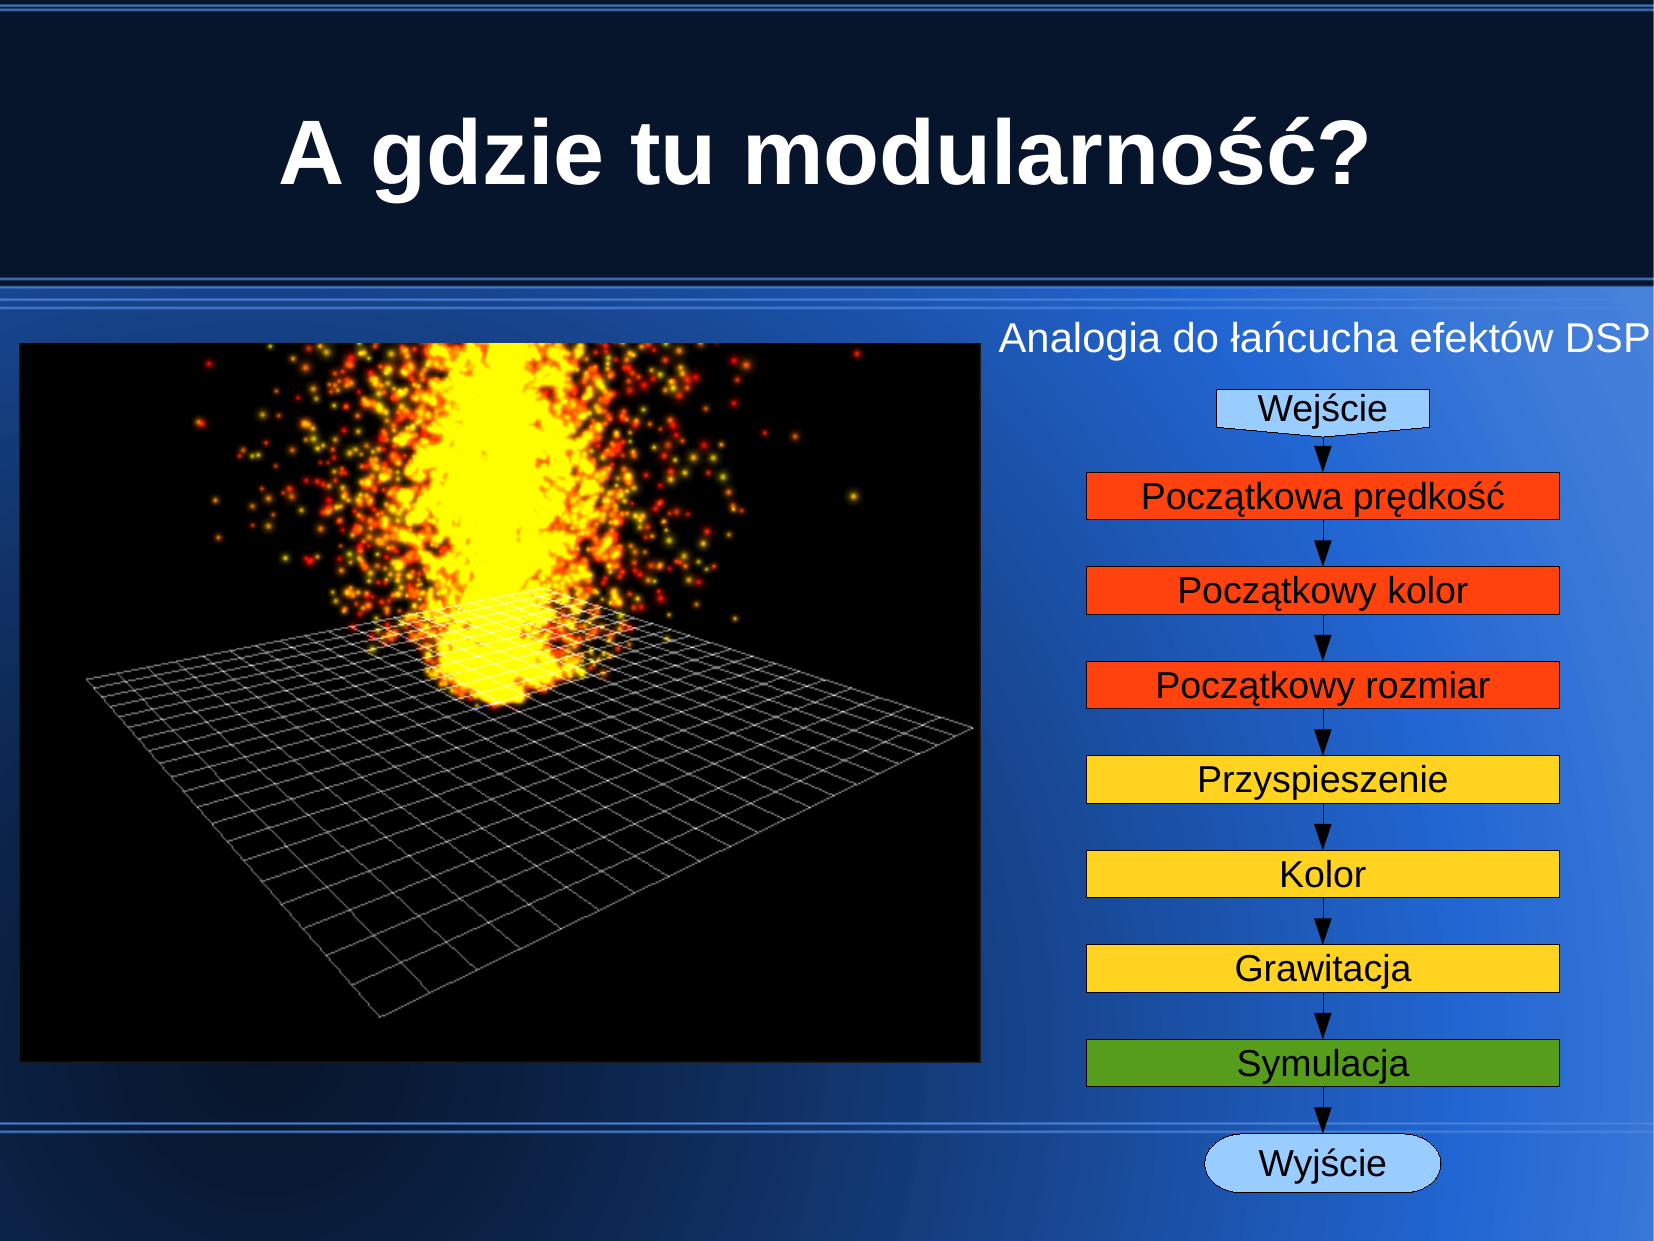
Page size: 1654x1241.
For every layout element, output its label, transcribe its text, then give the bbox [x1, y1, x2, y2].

text_box Przyspieszenie [1086, 755, 1560, 804]
text_box Kolor [1086, 850, 1560, 898]
text_box Początkowy kolor [1086, 566, 1560, 615]
title A gdzie tu modularność? [82, 49, 1571, 257]
text_box Grawitacja [1086, 944, 1560, 993]
picture [0, 0, 1654, 1241]
text_box Wyjście [1204, 1133, 1442, 1193]
text_box Początkowa prędkość [1086, 472, 1560, 520]
text_box Początkowy rozmiar [1086, 661, 1560, 709]
text_box Analogia do łańcucha efektów DSP [984, 307, 1654, 369]
text_box Wejście [1216, 389, 1430, 438]
text_box Symulacja [1086, 1039, 1560, 1087]
